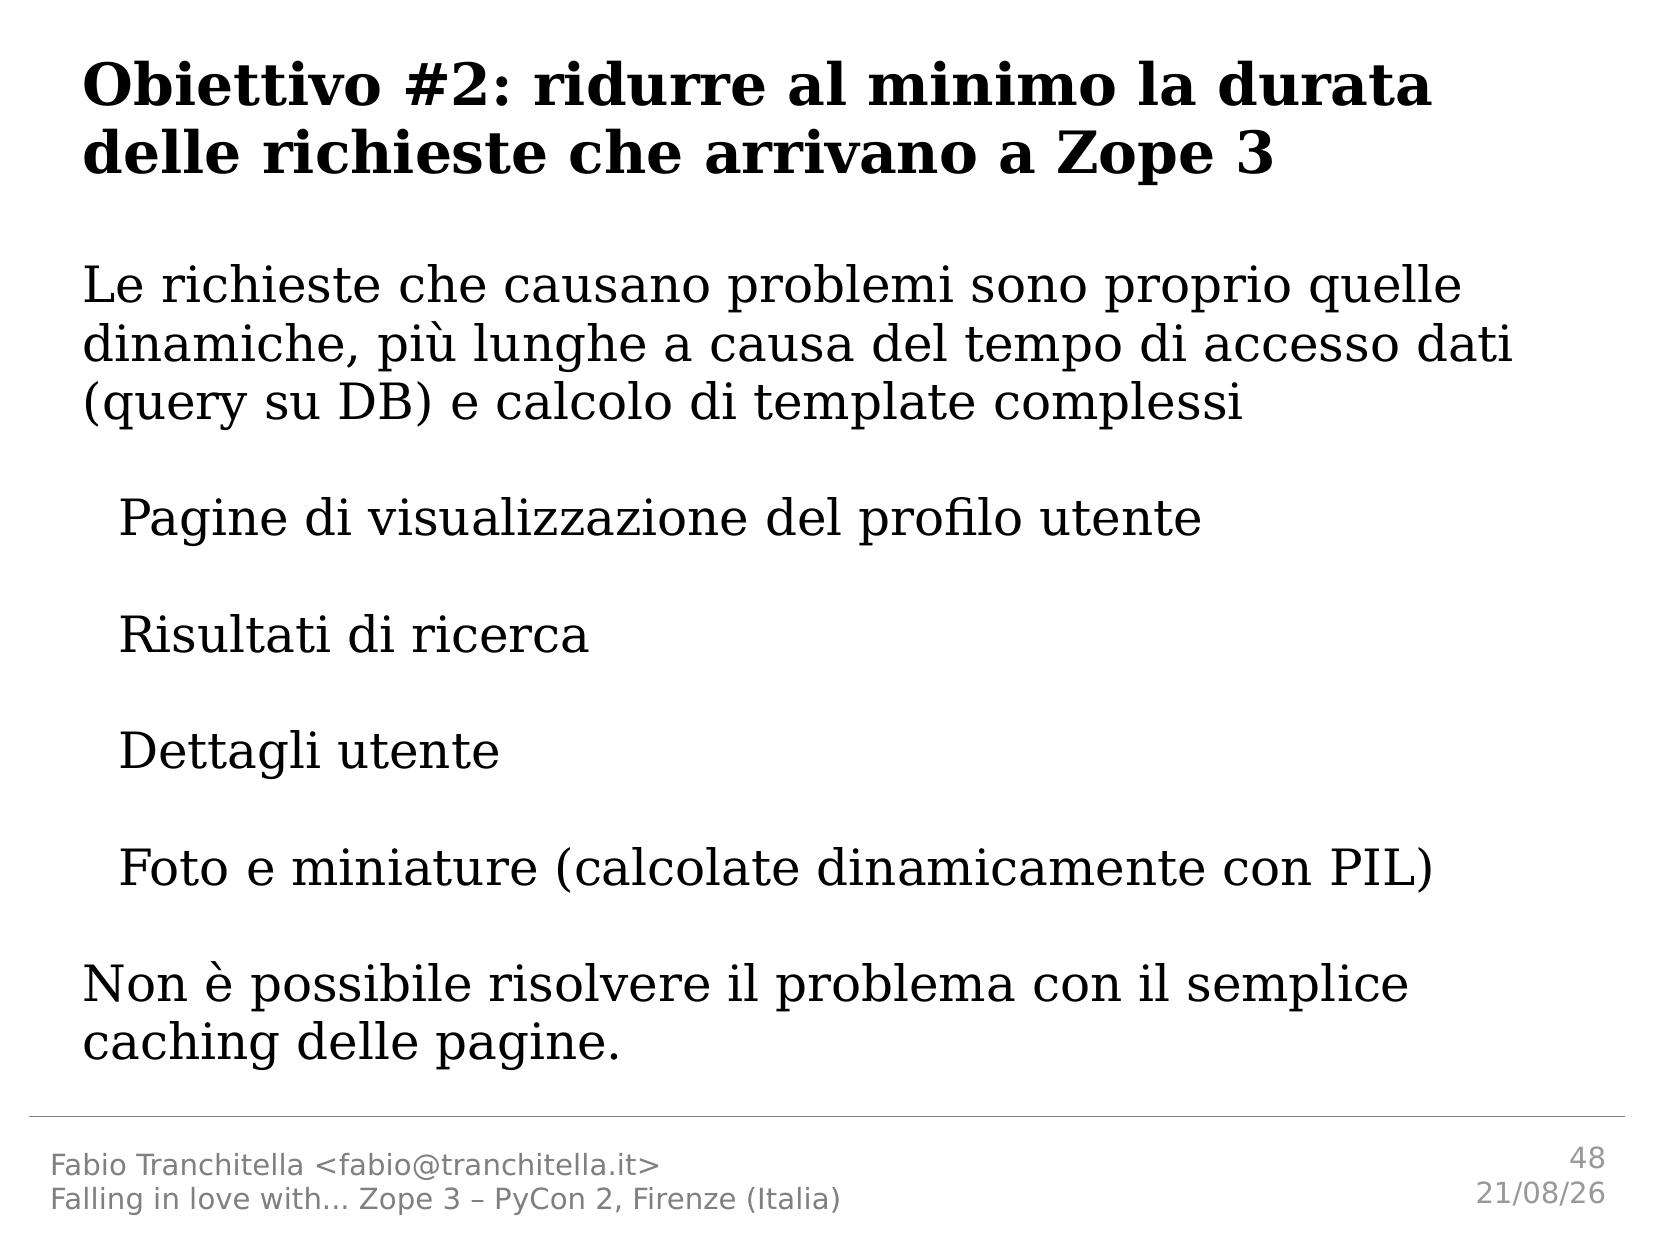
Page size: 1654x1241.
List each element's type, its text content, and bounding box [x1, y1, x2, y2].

subtitle Obiettivo #2: ridurre al minimo la durata delle richieste che arrivano a Zope 3 Le richieste che causano problemi sono proprio quelle dinamiche, più lunghe a causa del tempo di accesso dati (query su DB) e calcolo di template complessi Pagine di visualizzazione del profilo utente Risultati di ricerca Dettagli utente Foto e miniature (calcolate dinamicamente con PIL) Non è possibile risolvere il problema con il semplice caching delle pagine. [82, 50, 1571, 1072]
